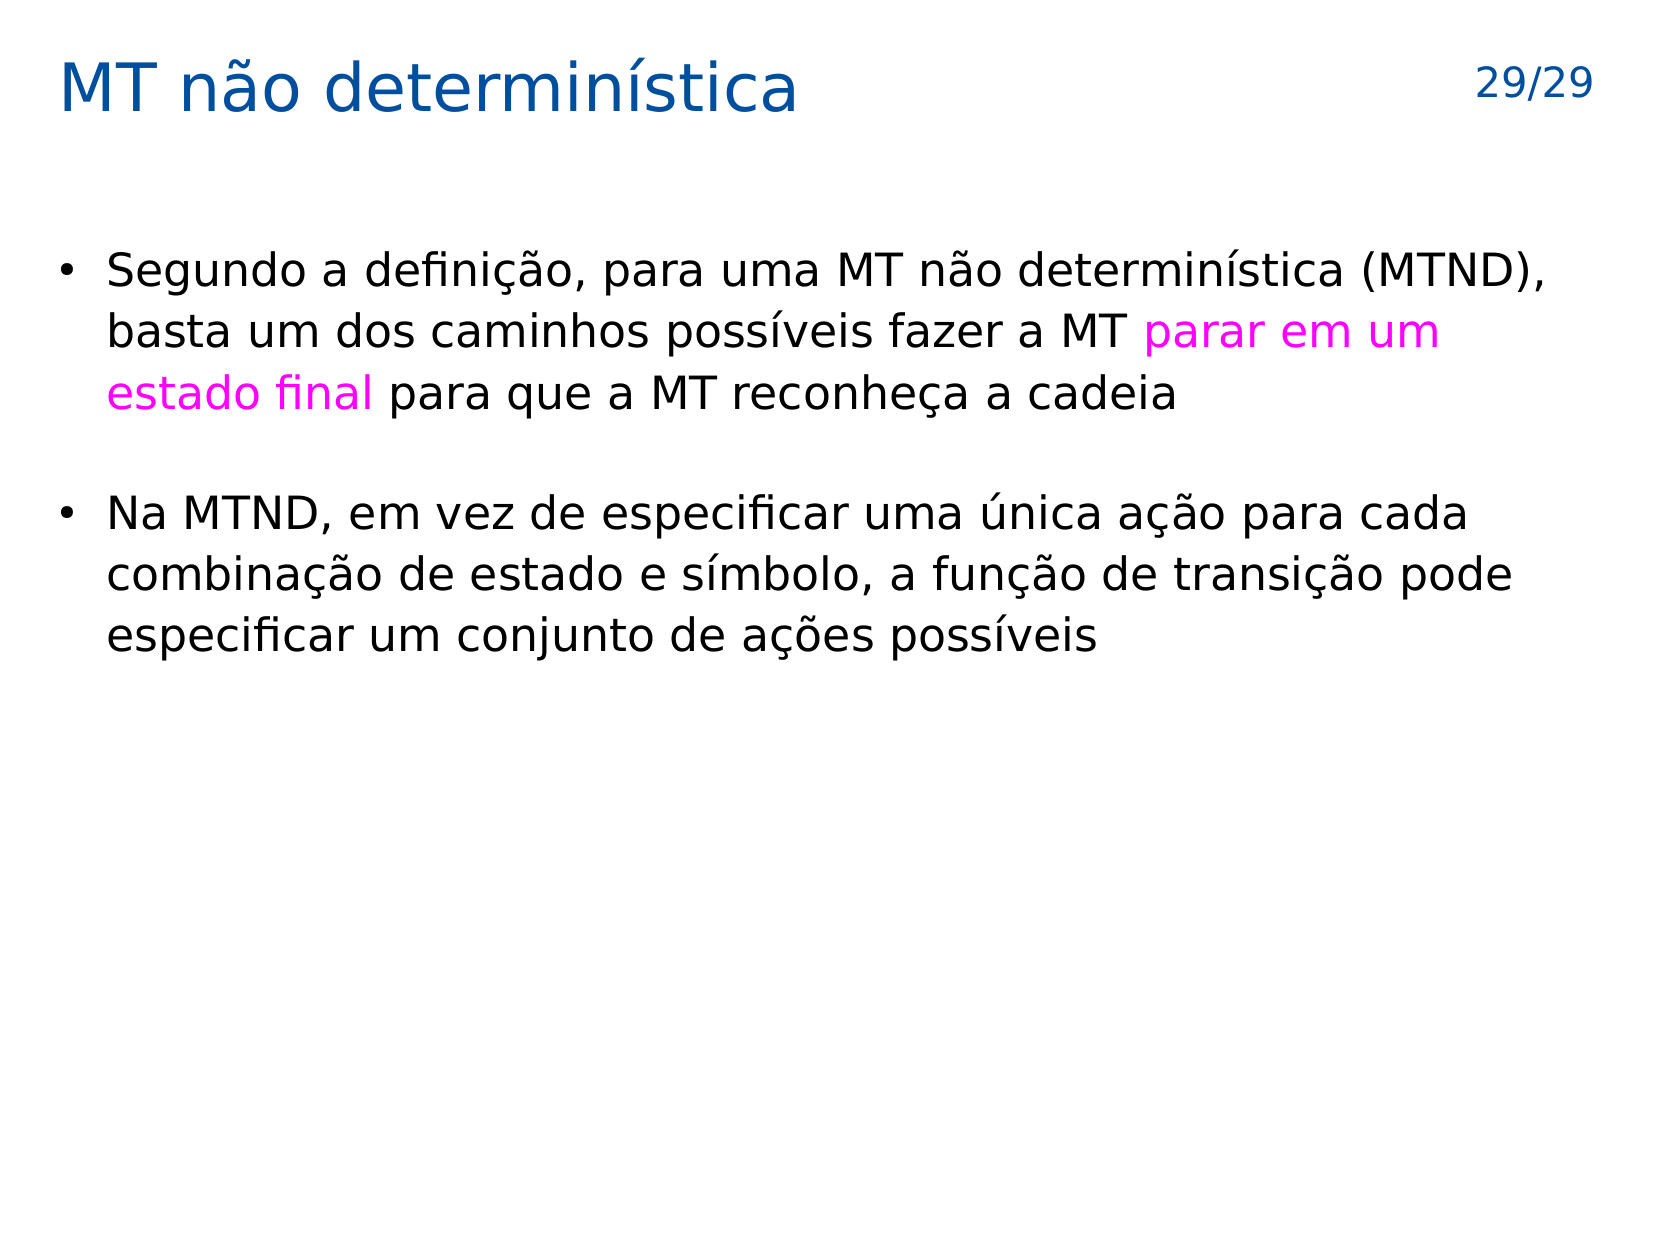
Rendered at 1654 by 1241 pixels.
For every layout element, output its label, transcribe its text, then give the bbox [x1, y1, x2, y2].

list Segundo a definição, para uma MT não determinística (MTND), basta um dos caminhos possíveis fazer a MT parar em um estado final para que a MT reconheça a cadeia Na MTND, em vez de especificar uma única ação para cada combinação de estado e símbolo, a função de transição pode especificar um conjunto de ações possíveis [59, 236, 1595, 1211]
title MT não determinística [59, 29, 1625, 148]
